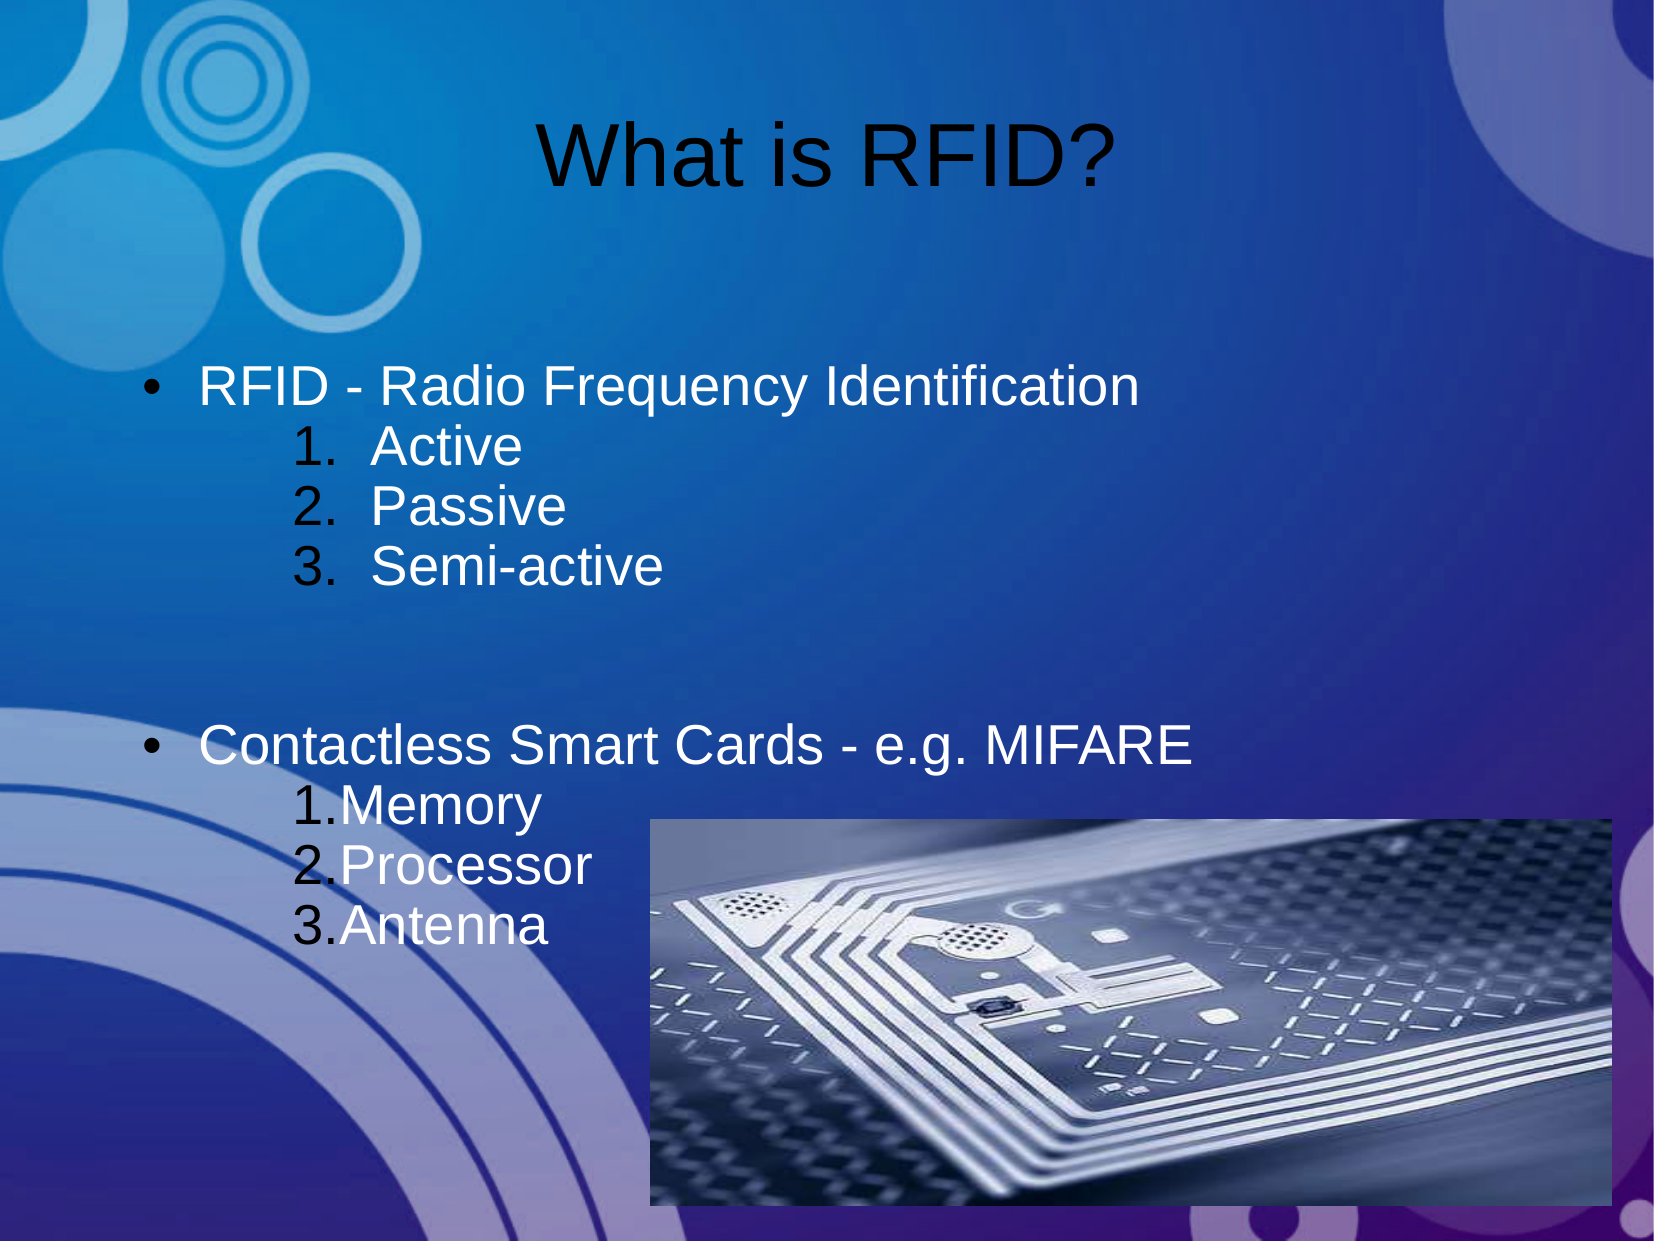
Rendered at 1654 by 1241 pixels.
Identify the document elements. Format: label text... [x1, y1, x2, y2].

list RFID - Radio Frequency Identification Active Passive Semi-active Contactless Smart Cards - e.g. MIFARE Memory Processor Antenna [124, 357, 1601, 1103]
title What is RFID? [124, 109, 1530, 317]
picture [0, 0, 1654, 1241]
